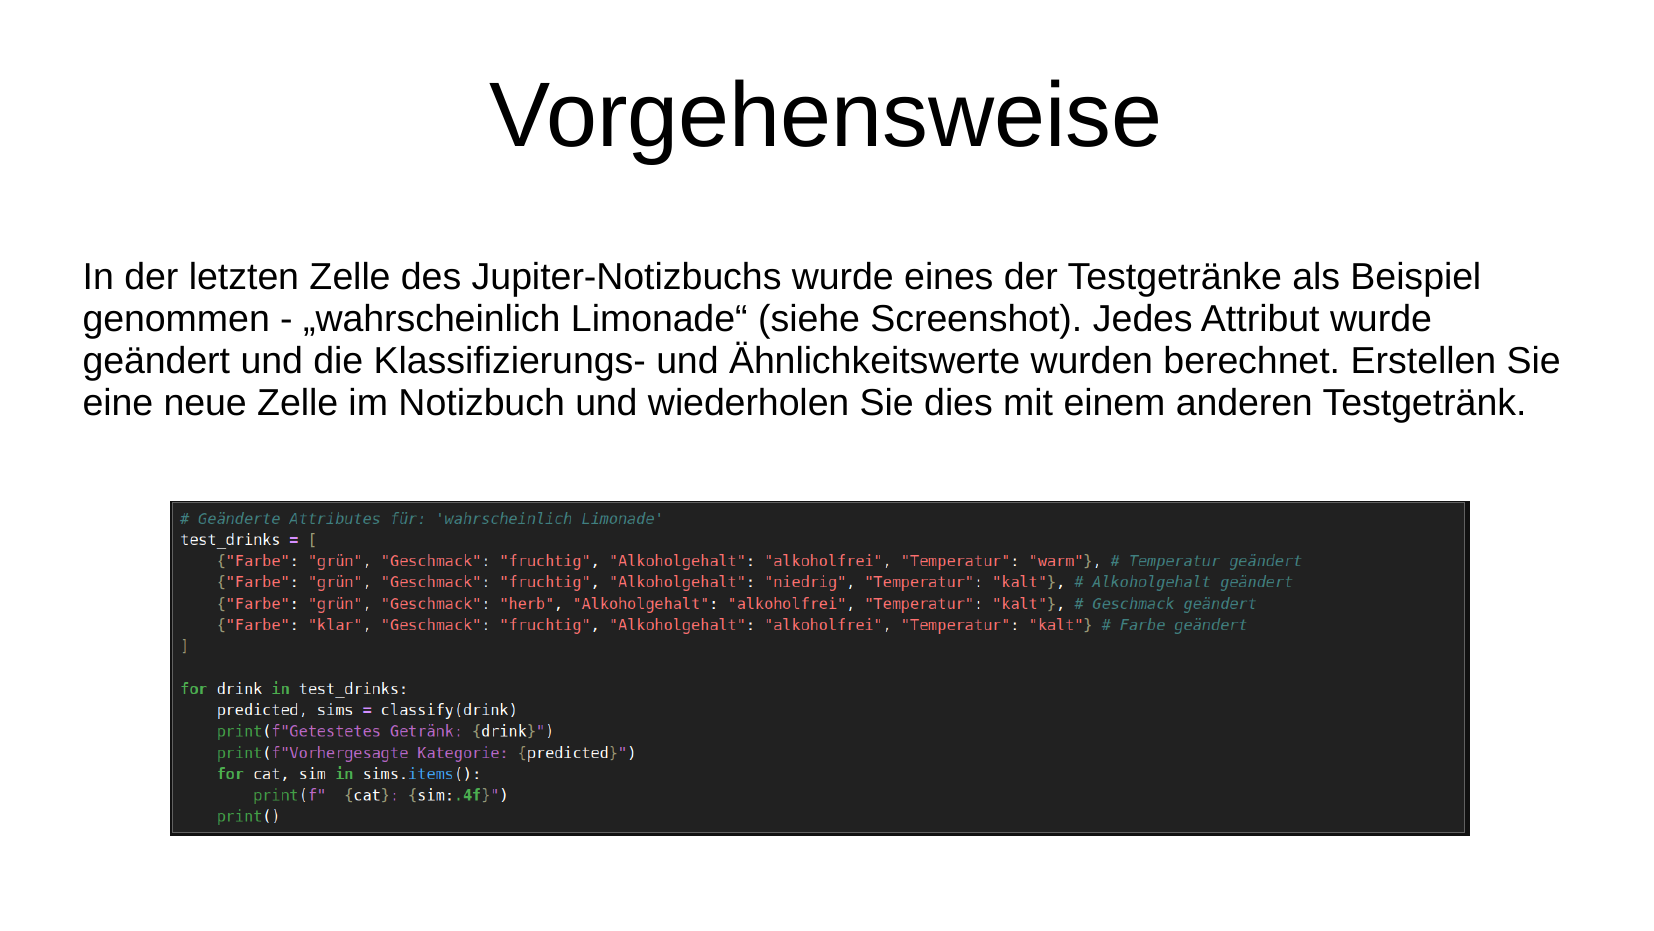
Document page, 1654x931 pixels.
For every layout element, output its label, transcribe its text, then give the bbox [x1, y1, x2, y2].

title Vorgehensweise [82, 37, 1571, 193]
picture [170, 501, 1470, 836]
text_box In der letzten Zelle des Jupiter-Notizbuchs wurde eines der Testgetränke als Beispiel genommen - „wahrscheinlich Limonade“ (siehe Screenshot). Jedes Attribut wurde geändert und die Klassifizierungs- und Ähnlichkeitswerte wurden berechnet. Erstellen Sie eine neue Zelle im Notizbuch und wiederholen Sie dies mit einem anderen Testgetränk. [82, 216, 1571, 462]
